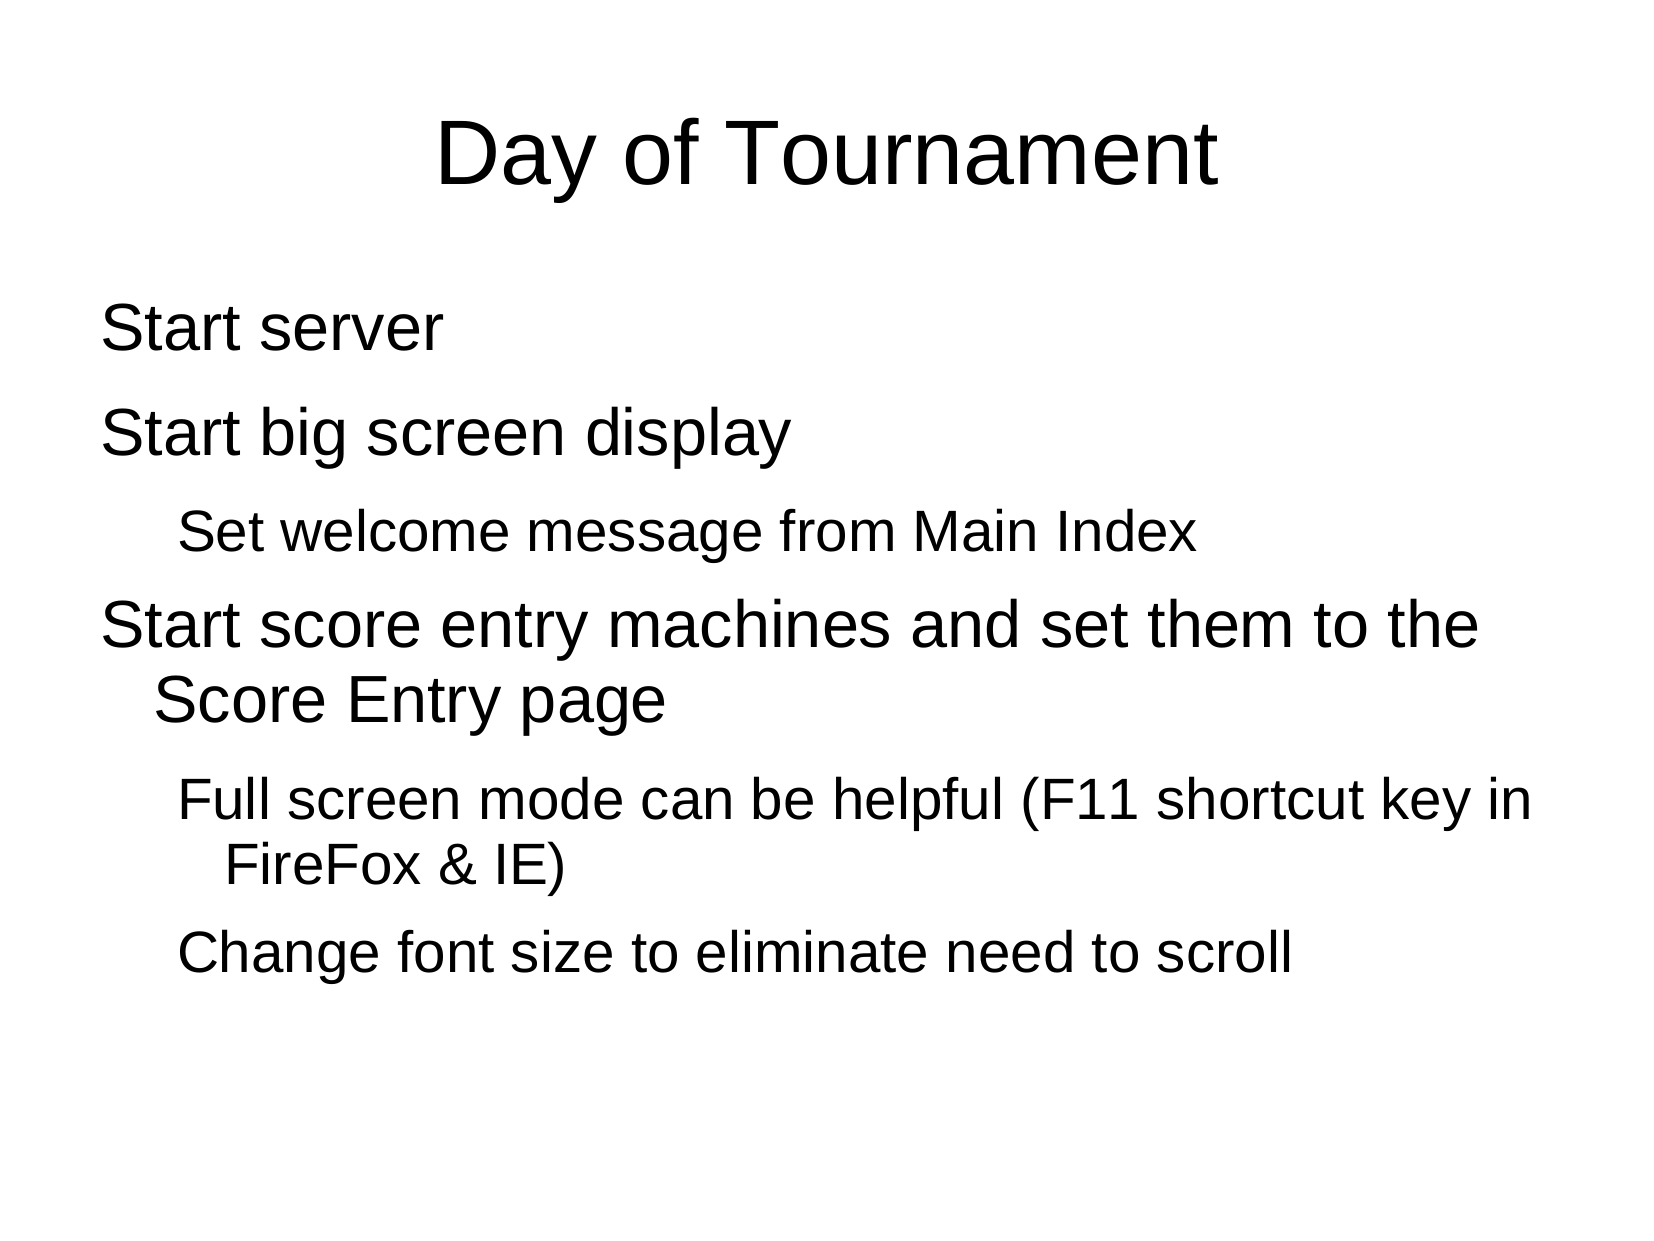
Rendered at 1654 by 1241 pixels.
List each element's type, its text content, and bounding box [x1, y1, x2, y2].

list Start server Start big screen display Set welcome message from Main Index Start score entry machines and set them to the Score Entry page Full screen mode can be helpful (F11 shortcut key in FireFox & IE) Change font size to eliminate need to scroll [82, 290, 1571, 1109]
title Day of Tournament [82, 49, 1571, 257]
